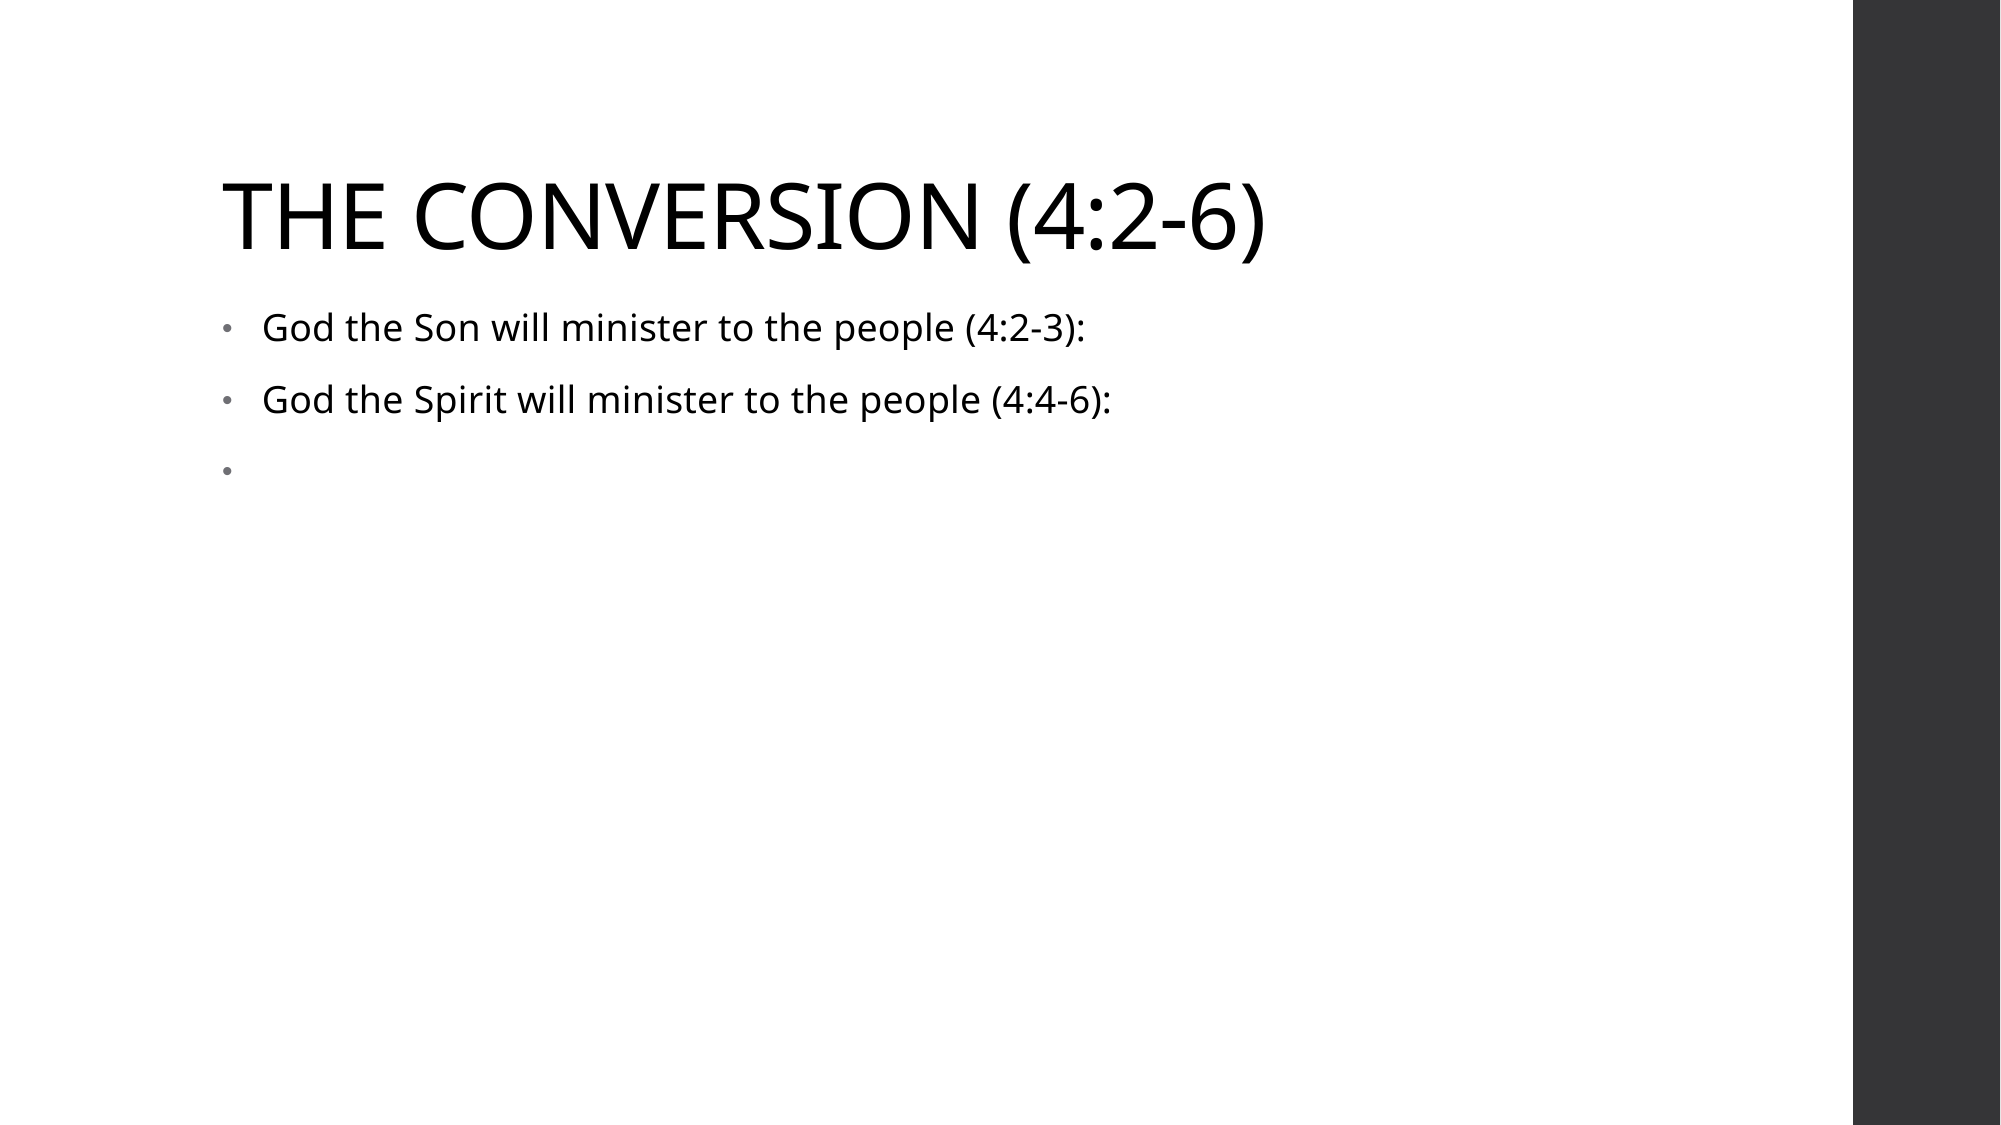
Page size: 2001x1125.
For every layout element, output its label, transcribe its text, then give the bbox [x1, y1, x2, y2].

list God the Son will minister to the people (4:2-3): God the Spirit will minister to the people (4:4-6): [206, 299, 1617, 1014]
title THE CONVERSION (4:2-6) [206, 60, 1797, 278]
